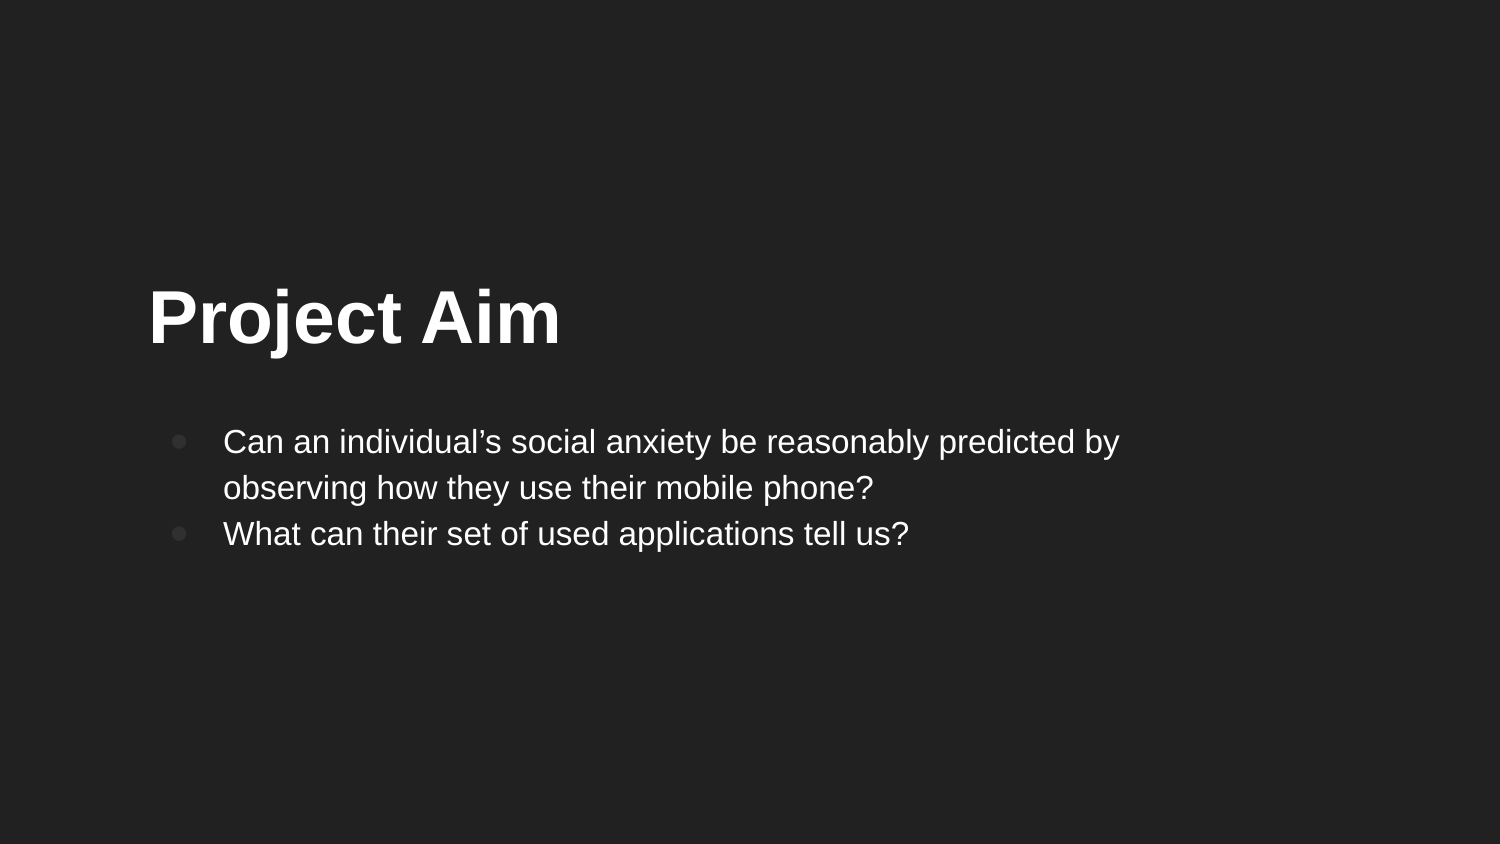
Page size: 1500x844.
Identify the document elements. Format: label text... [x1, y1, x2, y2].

title Project Aim [133, 131, 1193, 374]
list Can an individual’s social anxiety be reasonably predicted by observing how they use their mobile phone? What can their set of used applications tell us? [133, 398, 1193, 734]
